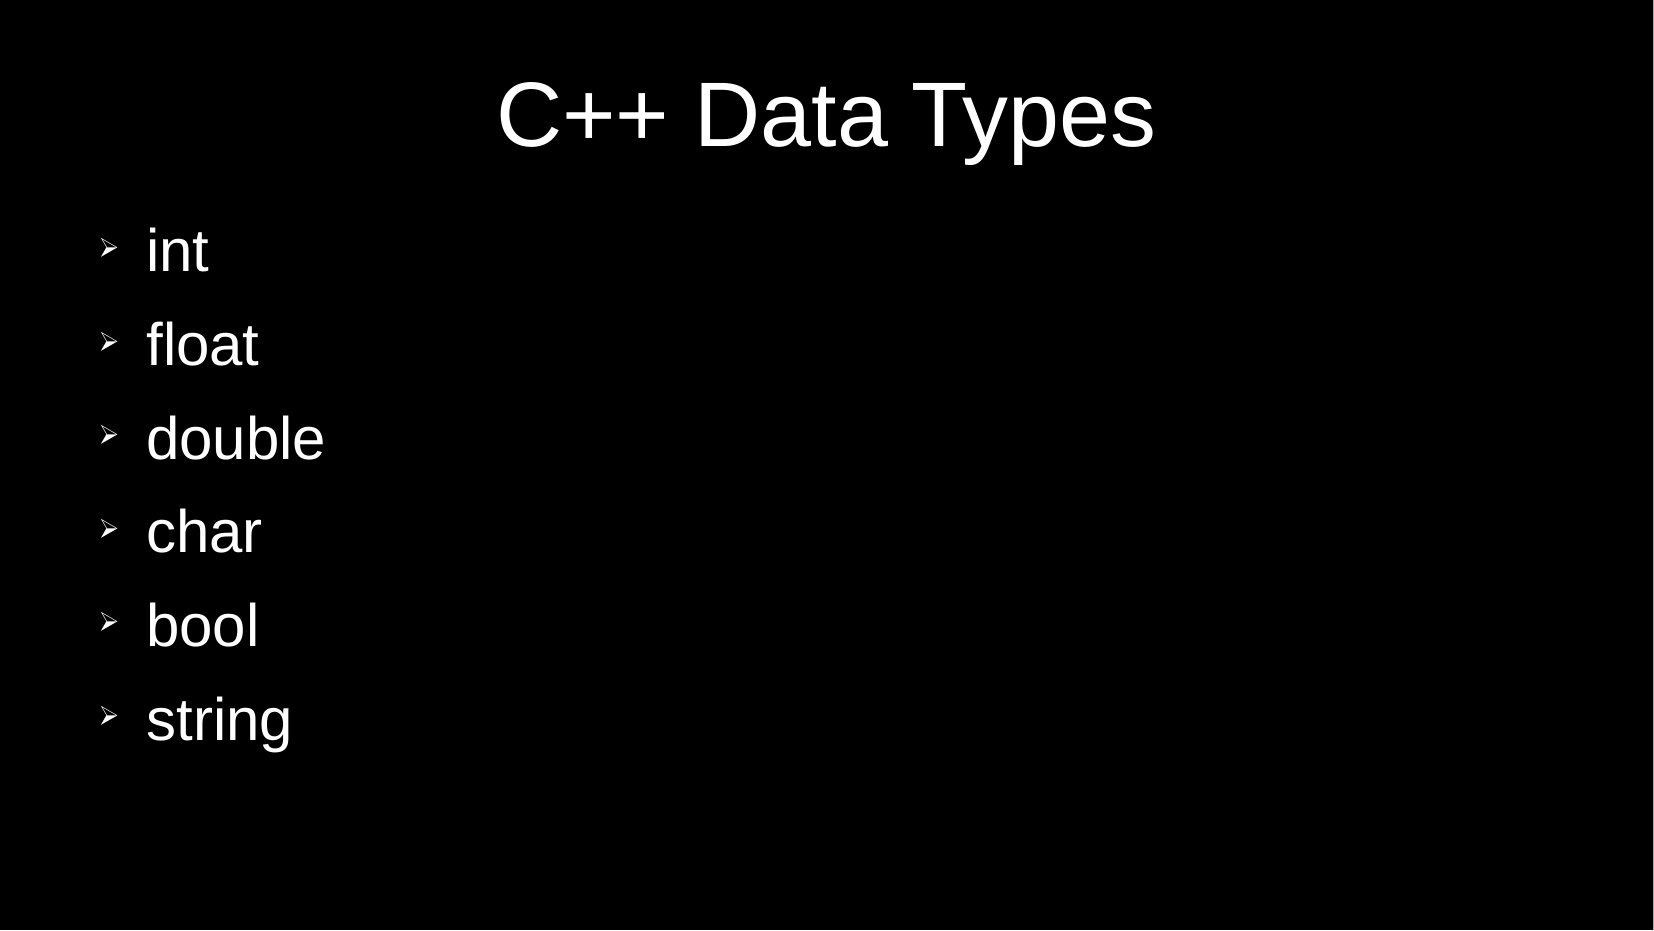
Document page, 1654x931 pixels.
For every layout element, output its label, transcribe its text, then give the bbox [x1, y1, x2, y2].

list int float double char bool string [82, 217, 1571, 758]
title C++ Data Types [82, 37, 1571, 193]
